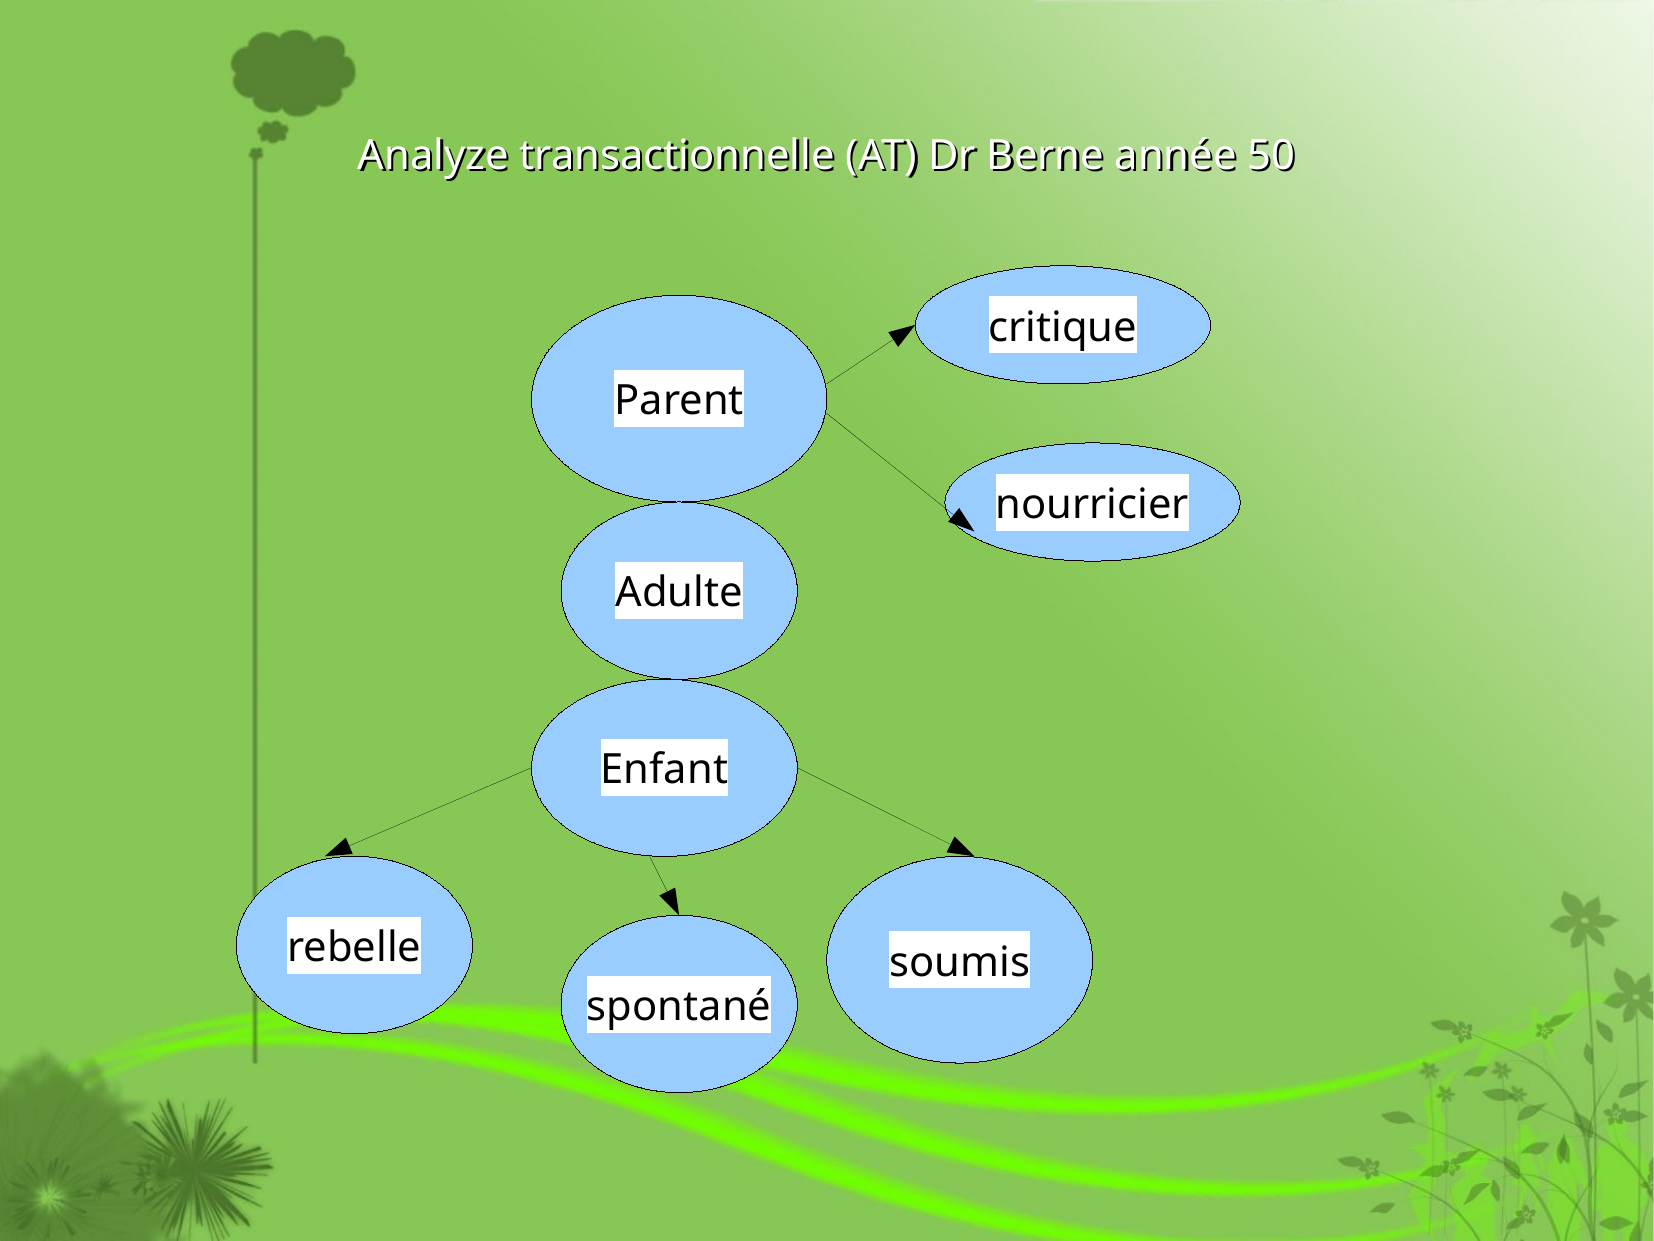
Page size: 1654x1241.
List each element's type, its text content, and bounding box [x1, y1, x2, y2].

text_box Parent [531, 295, 827, 502]
text_box rebelle [236, 856, 473, 1034]
text_box critique [915, 265, 1211, 384]
text_box nourricier [944, 442, 1241, 562]
text_box spontané [561, 915, 798, 1093]
picture [0, 0, 1654, 1241]
title Analyze transactionnelle (AT) Dr Berne année 50 [82, 49, 1571, 257]
text_box Enfant [531, 679, 798, 857]
text_box soumis [826, 856, 1093, 1064]
text_box Adulte [561, 501, 798, 680]
